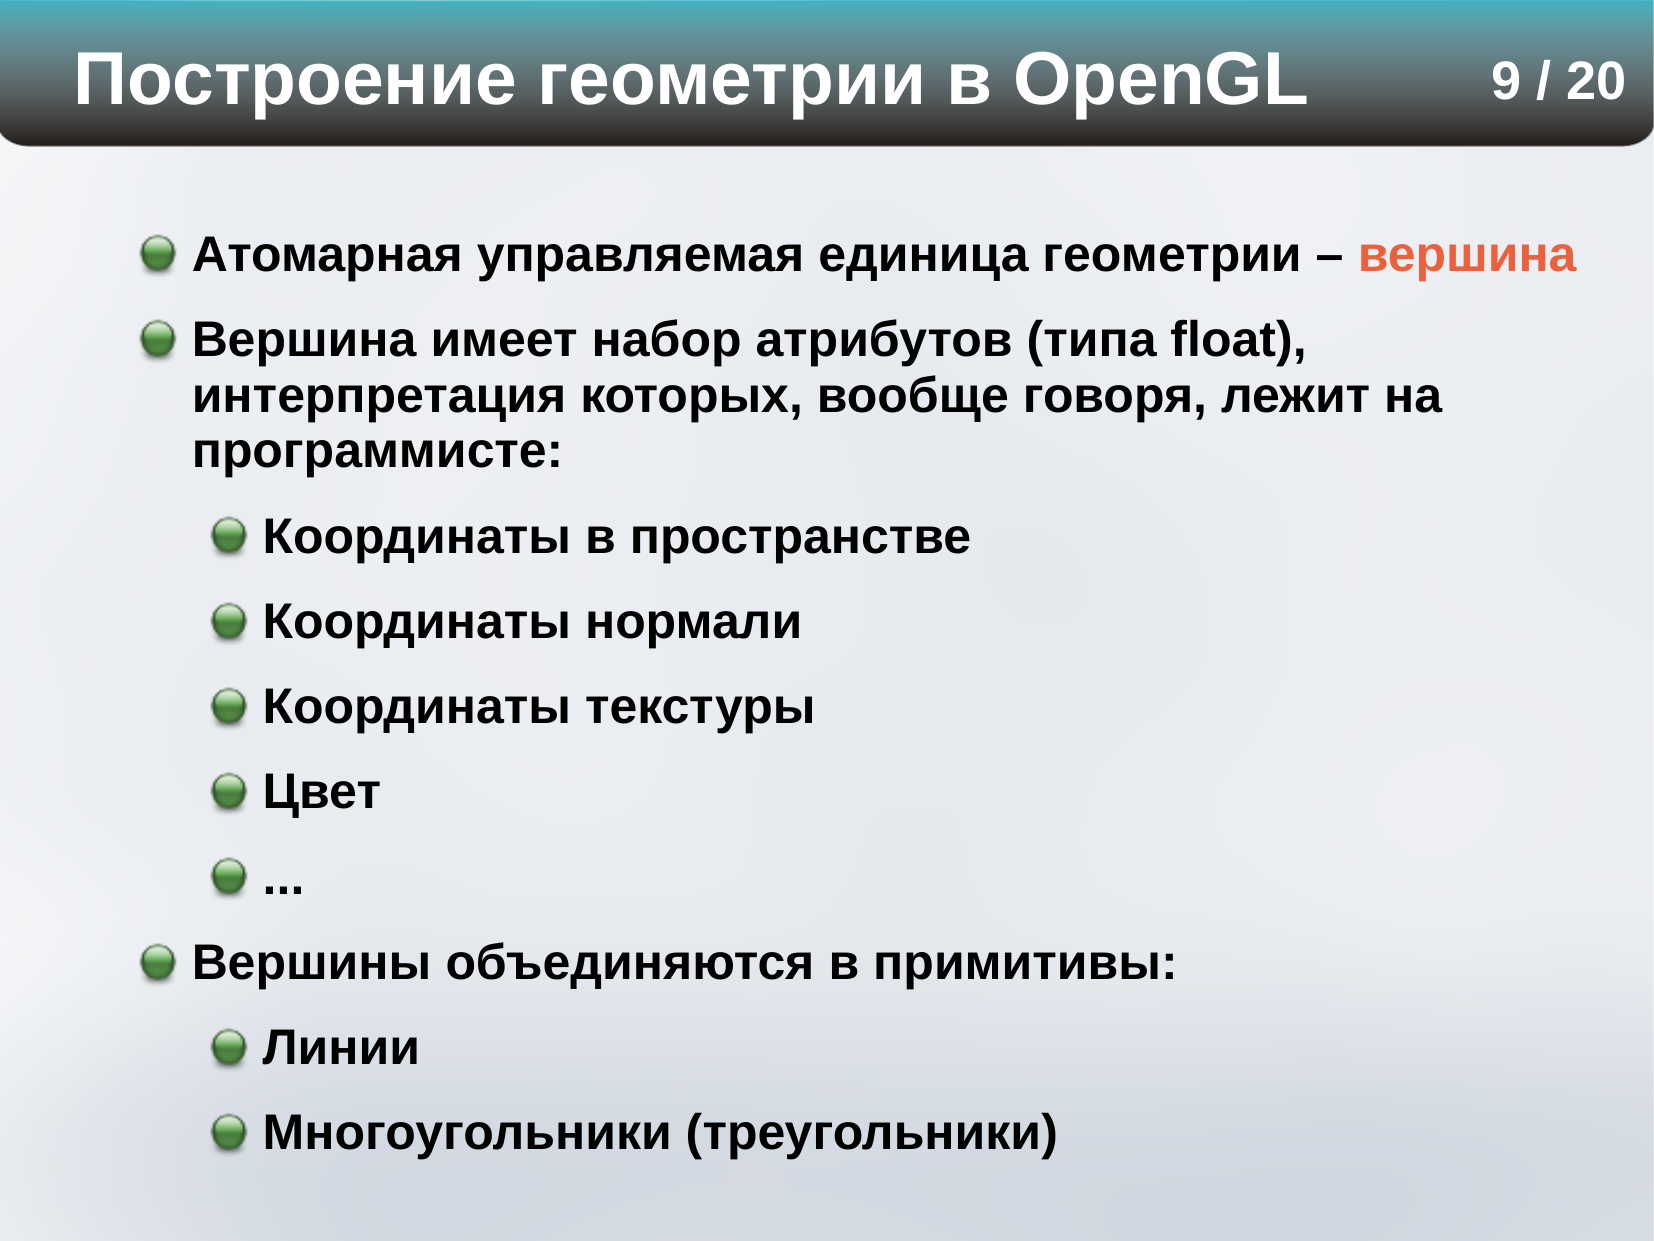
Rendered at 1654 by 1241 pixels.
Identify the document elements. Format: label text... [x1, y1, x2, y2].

text_box <номер> / 20 [1476, 42, 1654, 179]
text_box Атомарная управляемая единица геометрии – вершина Вершина имеет набор атрибутов (типа float), интерпретация которых, вообще говоря, лежит на программисте: Координаты в пространстве Координаты нормали Координаты текстуры Цвет ... Вершины объединяются в примитивы: Линии Многоугольники (треугольники) [118, 218, 1595, 1169]
text_box Построение геометрии в OpenGL [59, 29, 1418, 129]
picture [0, 0, 1654, 1241]
